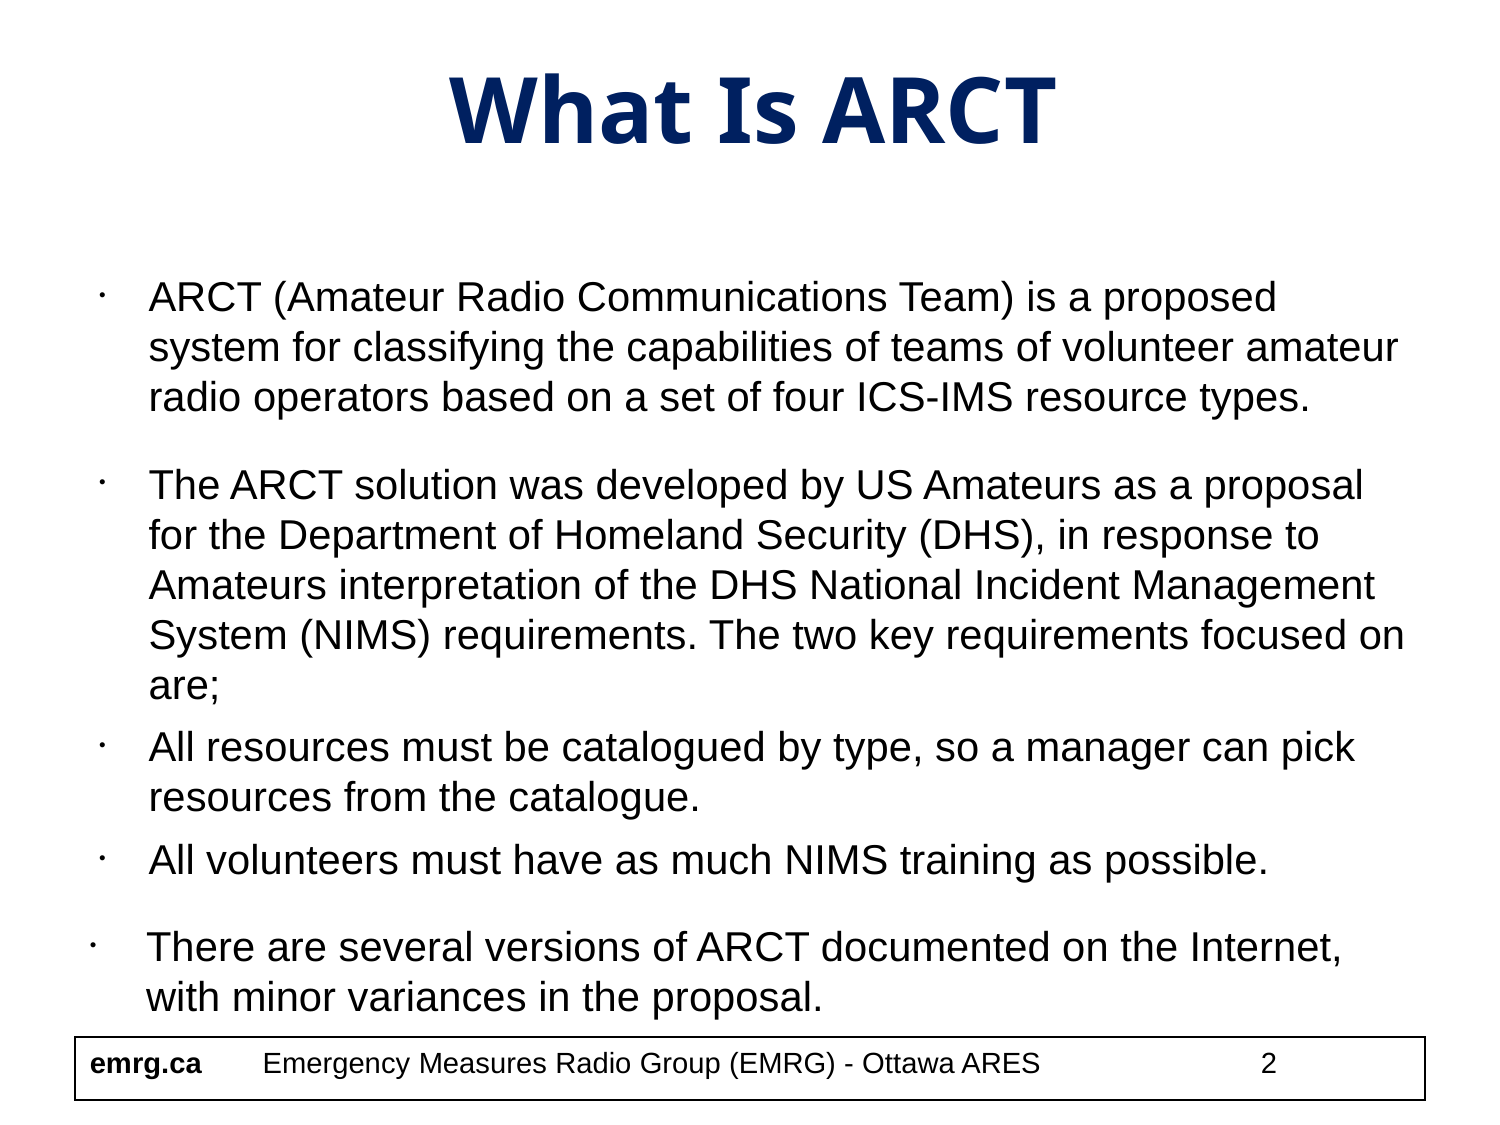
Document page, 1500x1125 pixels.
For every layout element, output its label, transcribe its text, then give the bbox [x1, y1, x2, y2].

footer Emergency Measures Radio Group (EMRG) - Ottawa ARES [247, 1038, 1238, 1103]
text_box ARCT (Amateur Radio Communications Team) is a proposed system for classifying the capabilities of teams of volunteer amateur radio operators based on a set of four ICS-IMS resource types. The ARCT solution was developed by US Amateurs as a proposal for the Department of Homeland Security (DHS), in response to Amateurs interpretation of the DHS National Incident Management System (NIMS) requirements. The two key requirements focused on are; All resources must be catalogued by type, so a manager can pick resources from the catalogue. All volunteers must have as much NIMS training as possible. There are several versions of ARCT documented on the Internet, with minor variances in the proposal. [74, 262, 1425, 1038]
slide_number <number> [1246, 1038, 1425, 1103]
text_box What Is ARCT [56, 45, 1452, 200]
